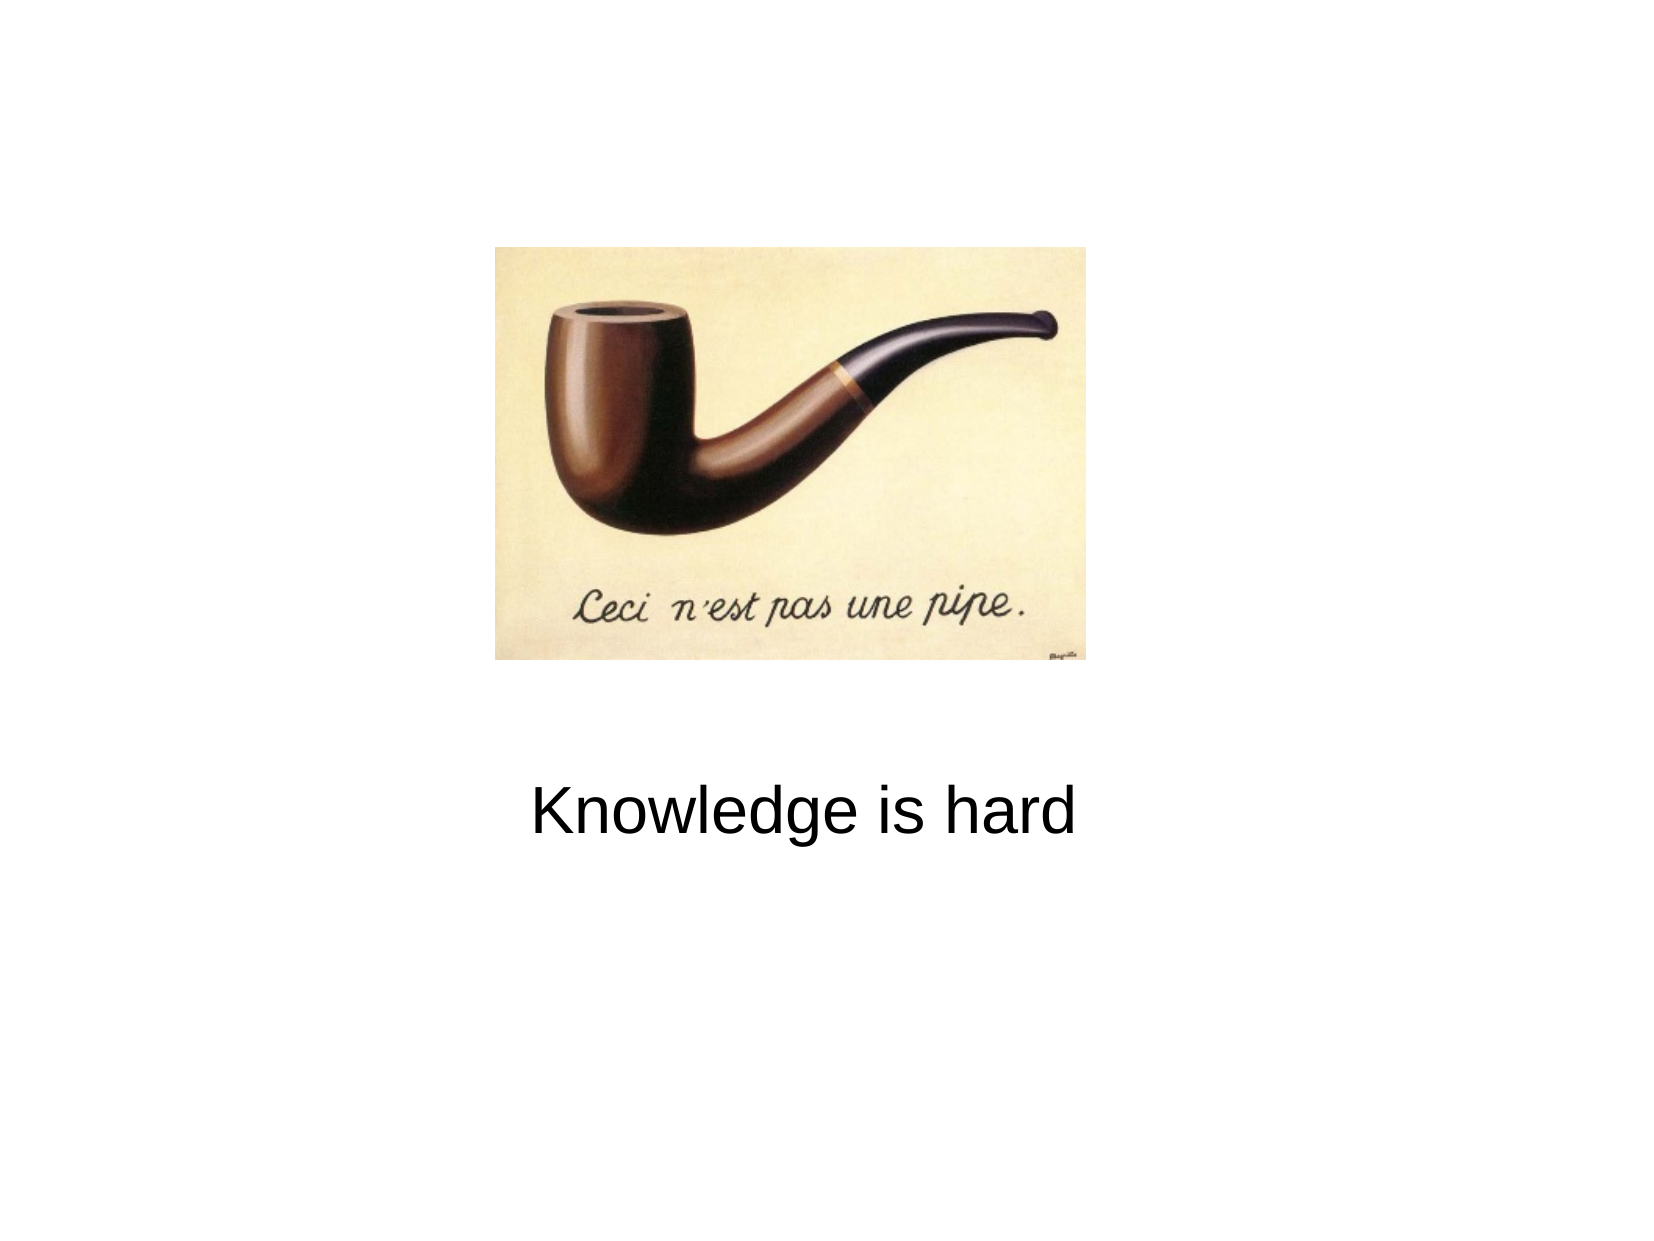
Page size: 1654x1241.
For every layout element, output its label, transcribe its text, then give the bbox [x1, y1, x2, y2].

picture [495, 247, 1086, 661]
subtitle Knowledge is hard [60, 330, 1549, 1241]
